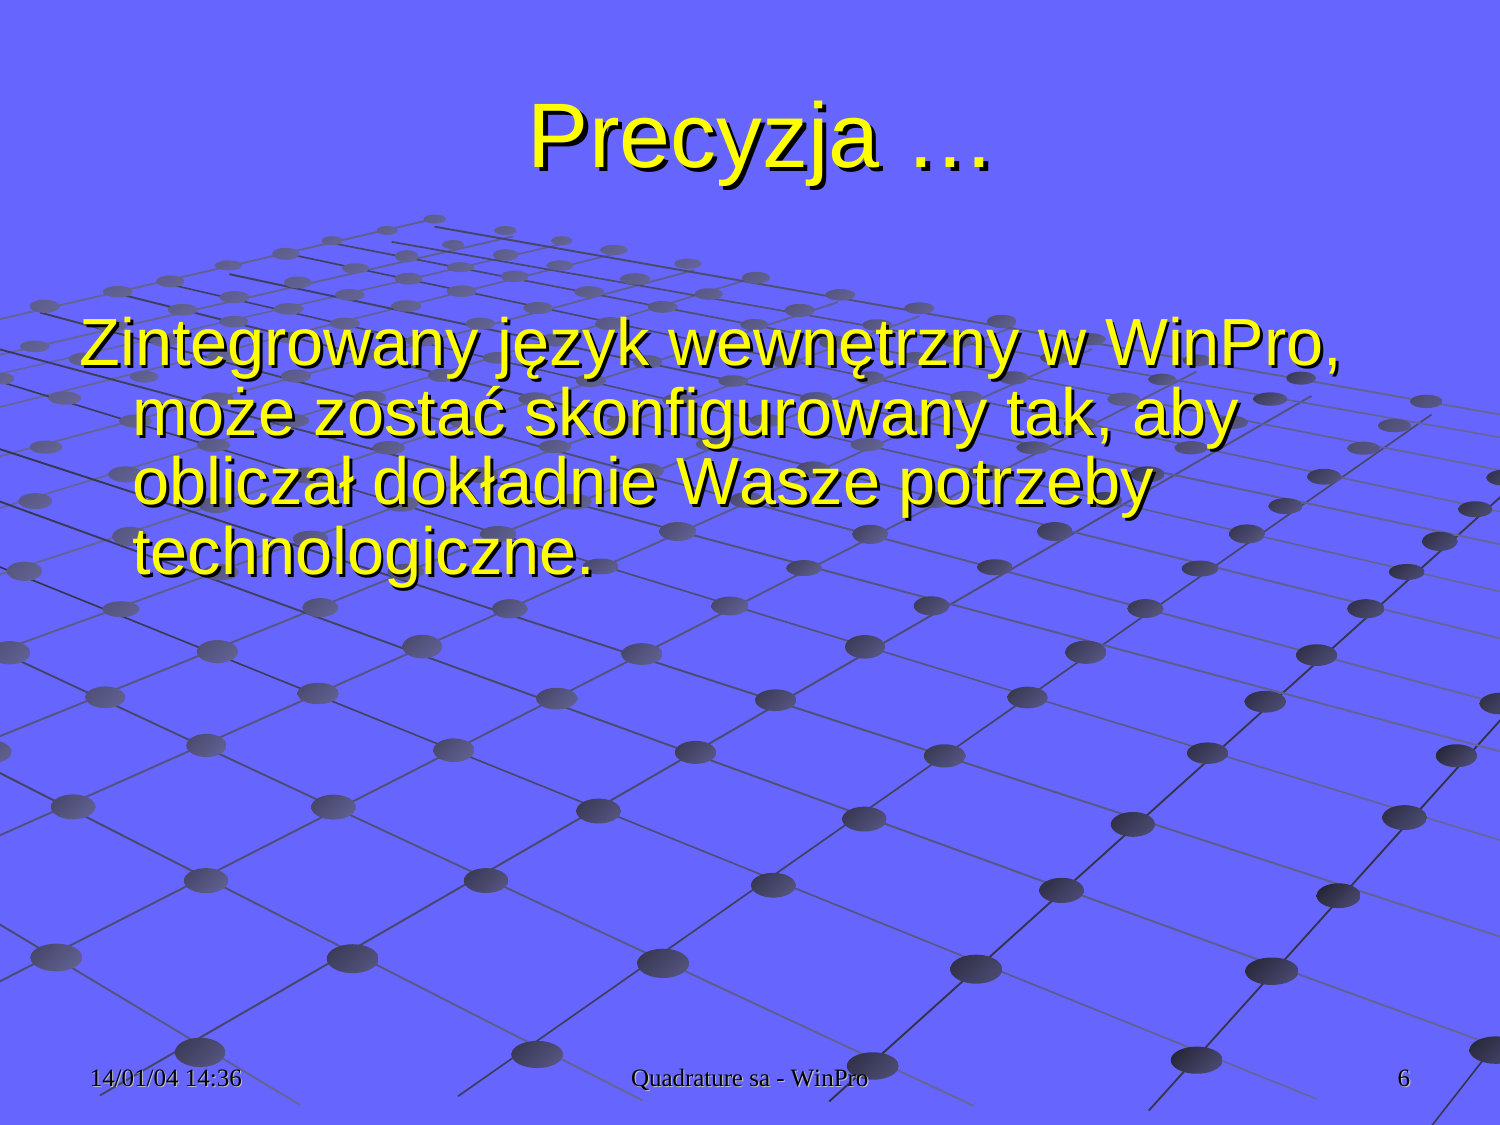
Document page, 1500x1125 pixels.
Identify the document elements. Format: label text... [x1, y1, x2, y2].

list Zintegrowany język wewnętrzny w WinPro, może zostać skonfigurowany tak, aby obliczał dokładnie Wasze potrzeby technologiczne. [64, 302, 1415, 1083]
title Precyzja … [75, 45, 1426, 233]
